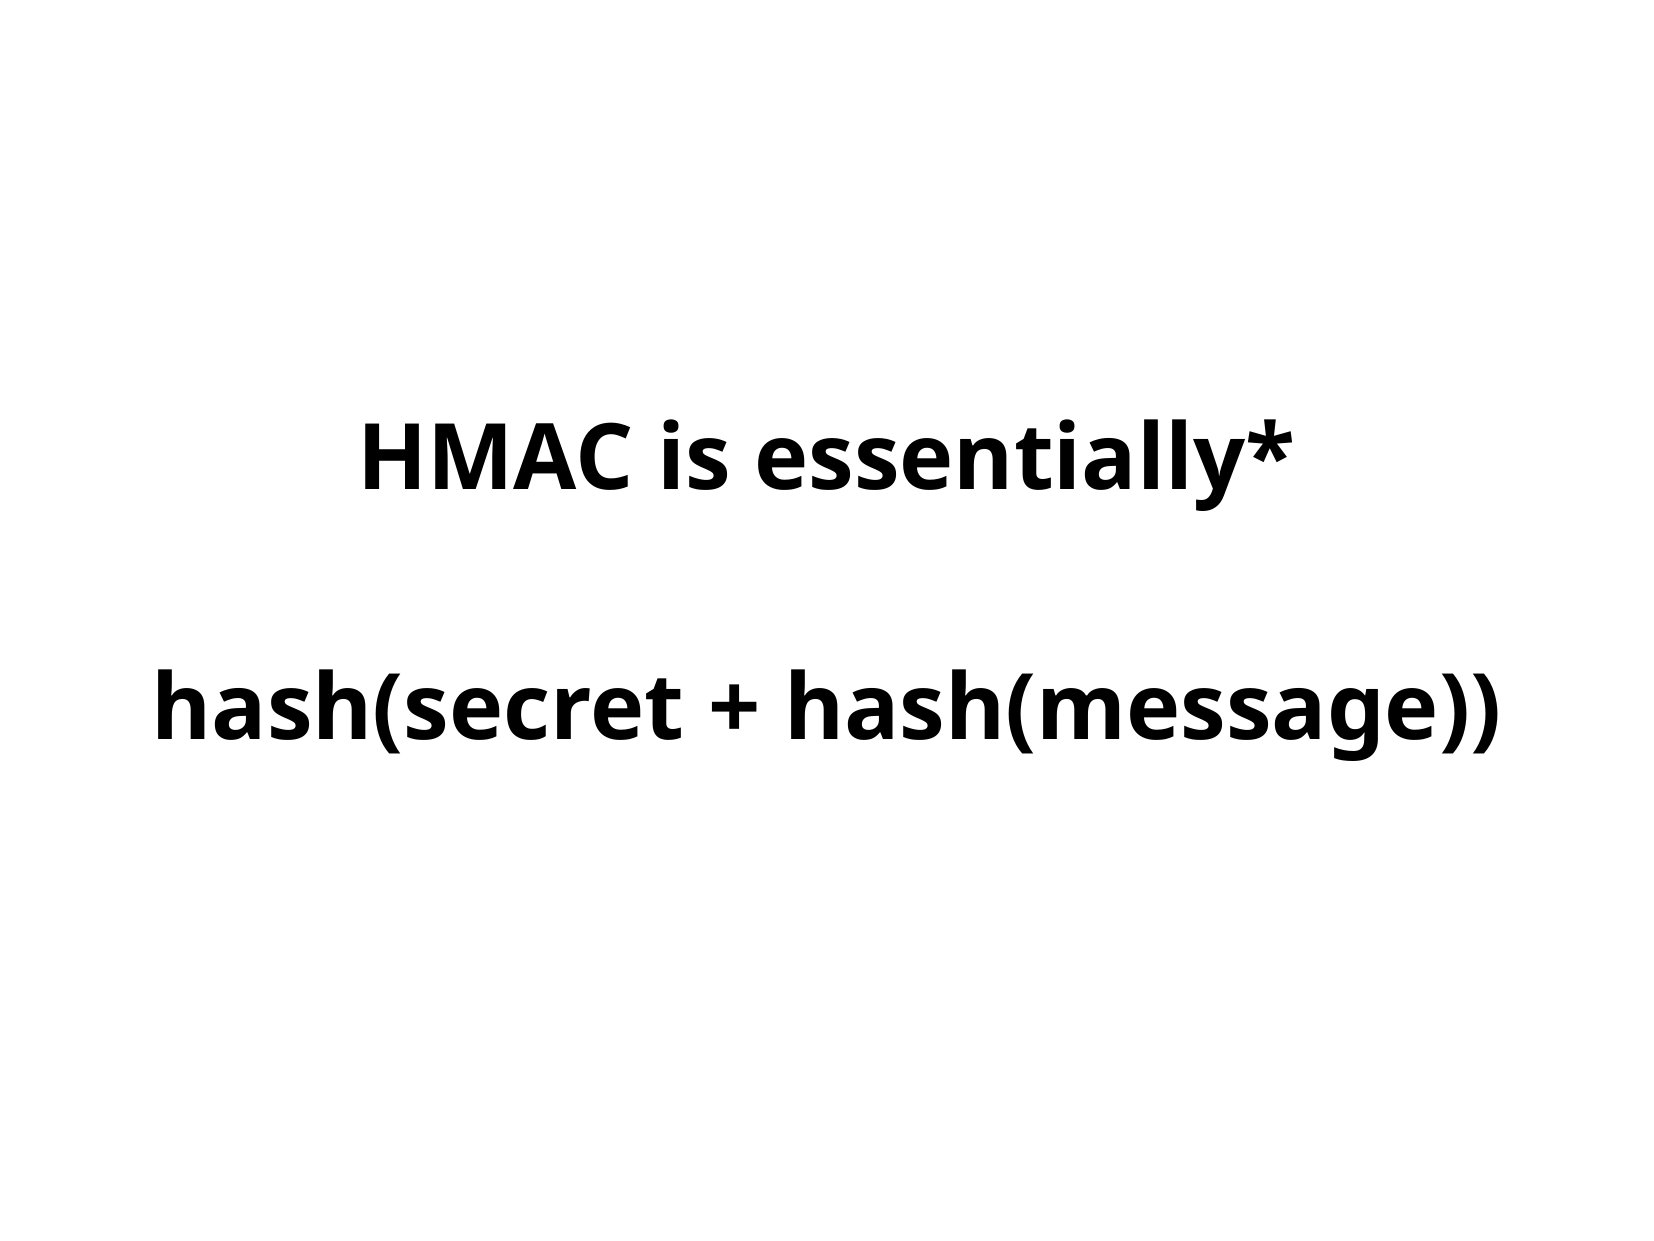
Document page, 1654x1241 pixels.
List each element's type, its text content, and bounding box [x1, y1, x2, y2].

subtitle HMAC is essentially* hash(secret + hash(message)) [82, 49, 1571, 1109]
